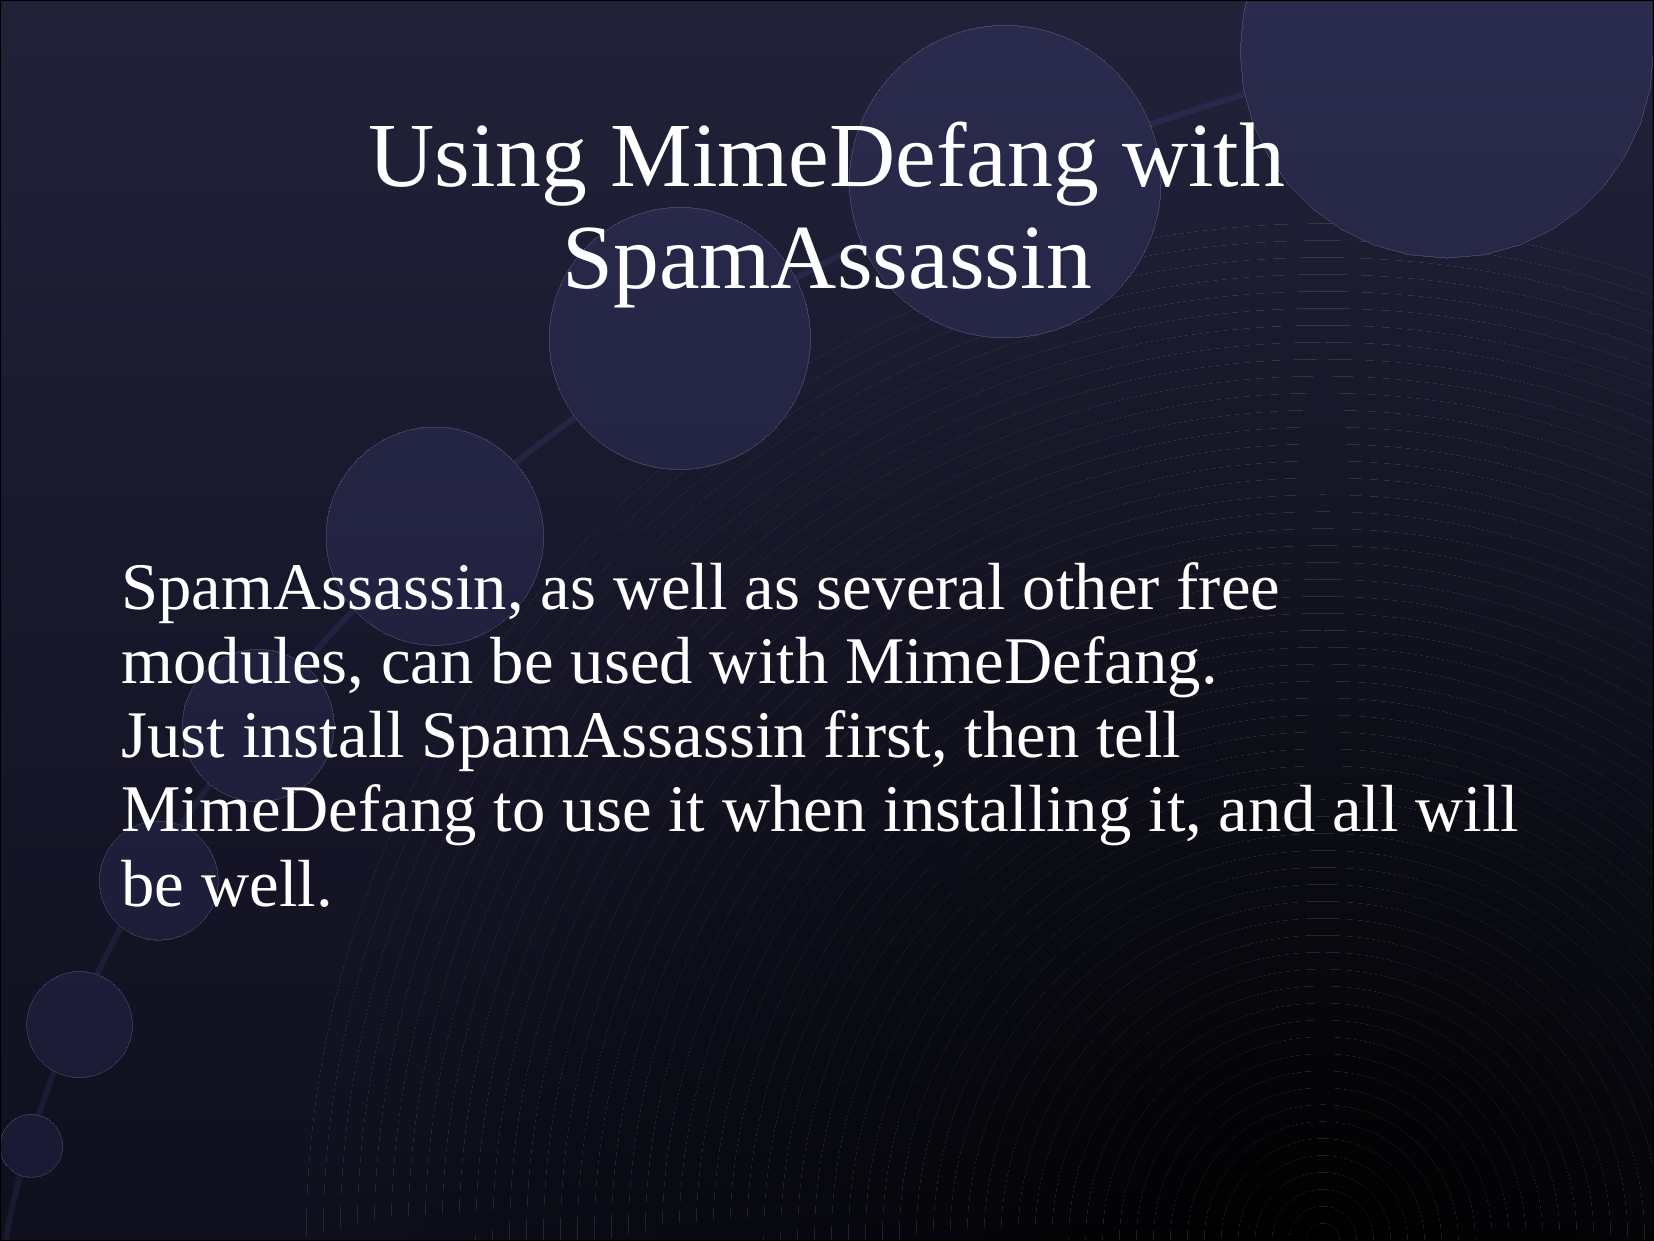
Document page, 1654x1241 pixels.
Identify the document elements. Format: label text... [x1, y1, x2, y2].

title Using MimeDefang with SpamAssassin [121, 95, 1534, 318]
subtitle SpamAssassin, as well as several other free modules, can be used with MimeDefang. Just install SpamAssassin first, then tell MimeDefang to use it when installing it, and all will be well. [121, 344, 1534, 1127]
